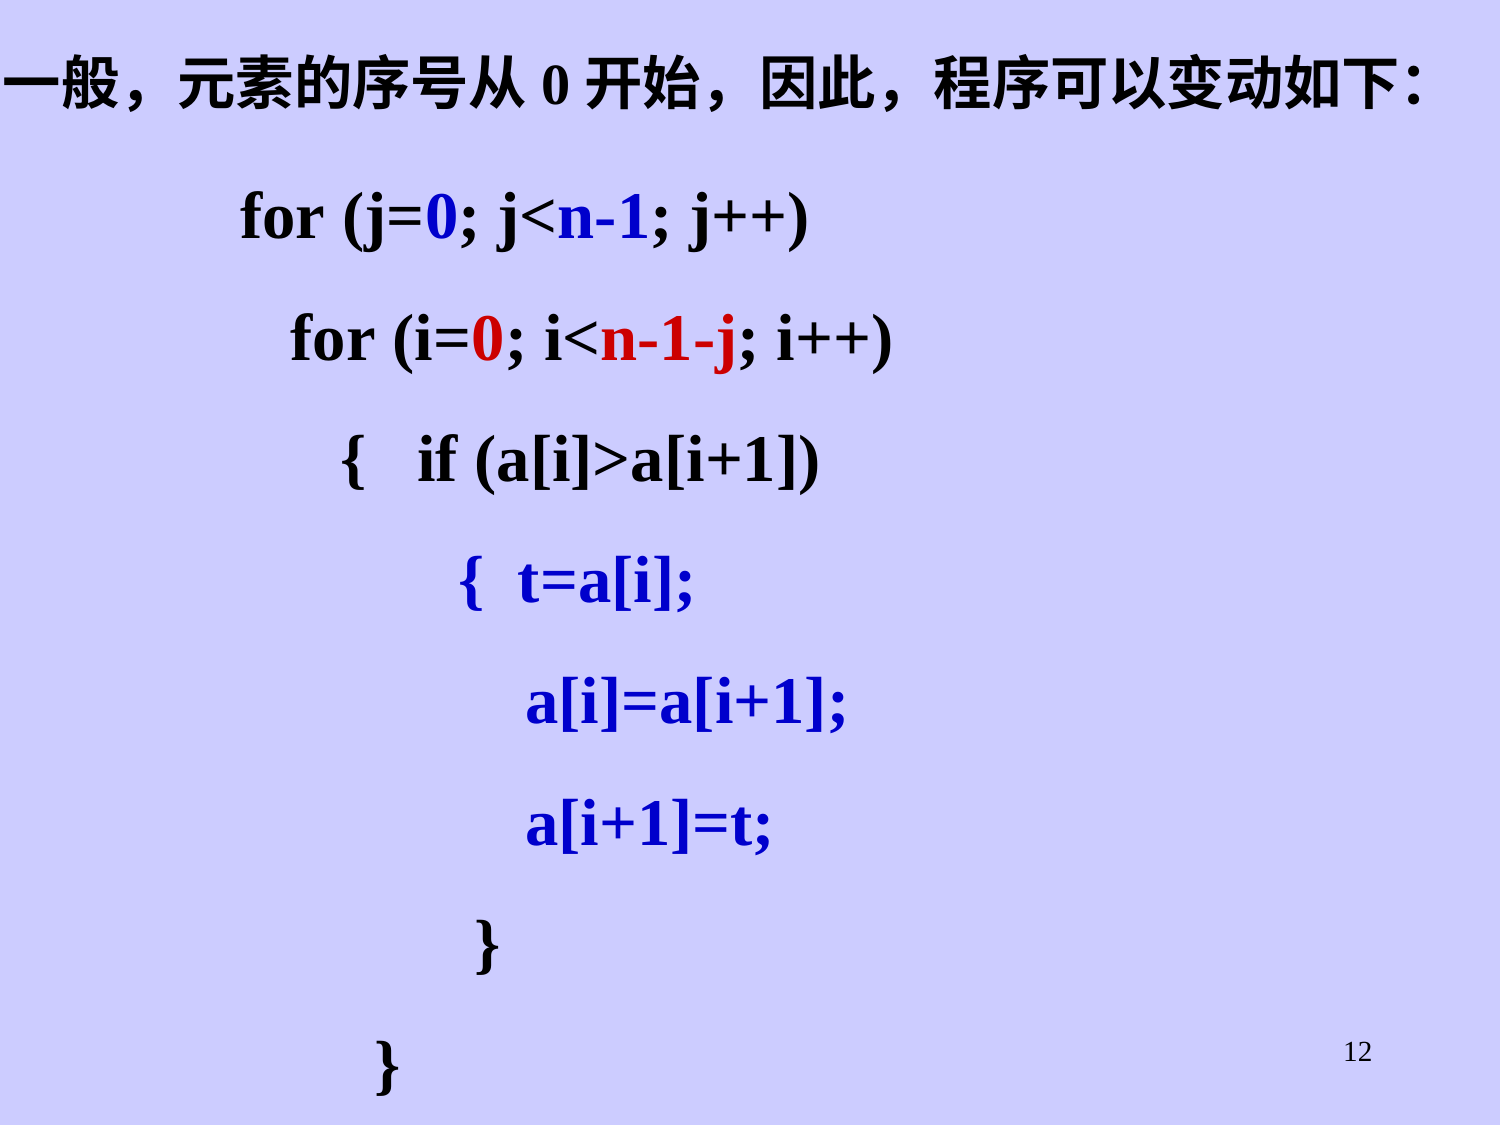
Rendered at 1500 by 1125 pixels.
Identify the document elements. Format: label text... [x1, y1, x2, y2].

text_box for (j=0; j<n-1; j++) for (i=0; i<n-1-j; i++) { if (a[i]>a[i+1]) { t=a[i]; a[i]=a[i+1]; a[i+1]=t; } } [237, 162, 1300, 1103]
text_box <编号> [1300, 1025, 1388, 1101]
text_box 一般，元素的序号从0开始，因此，程序可以变动如下： [0, 37, 1500, 119]
